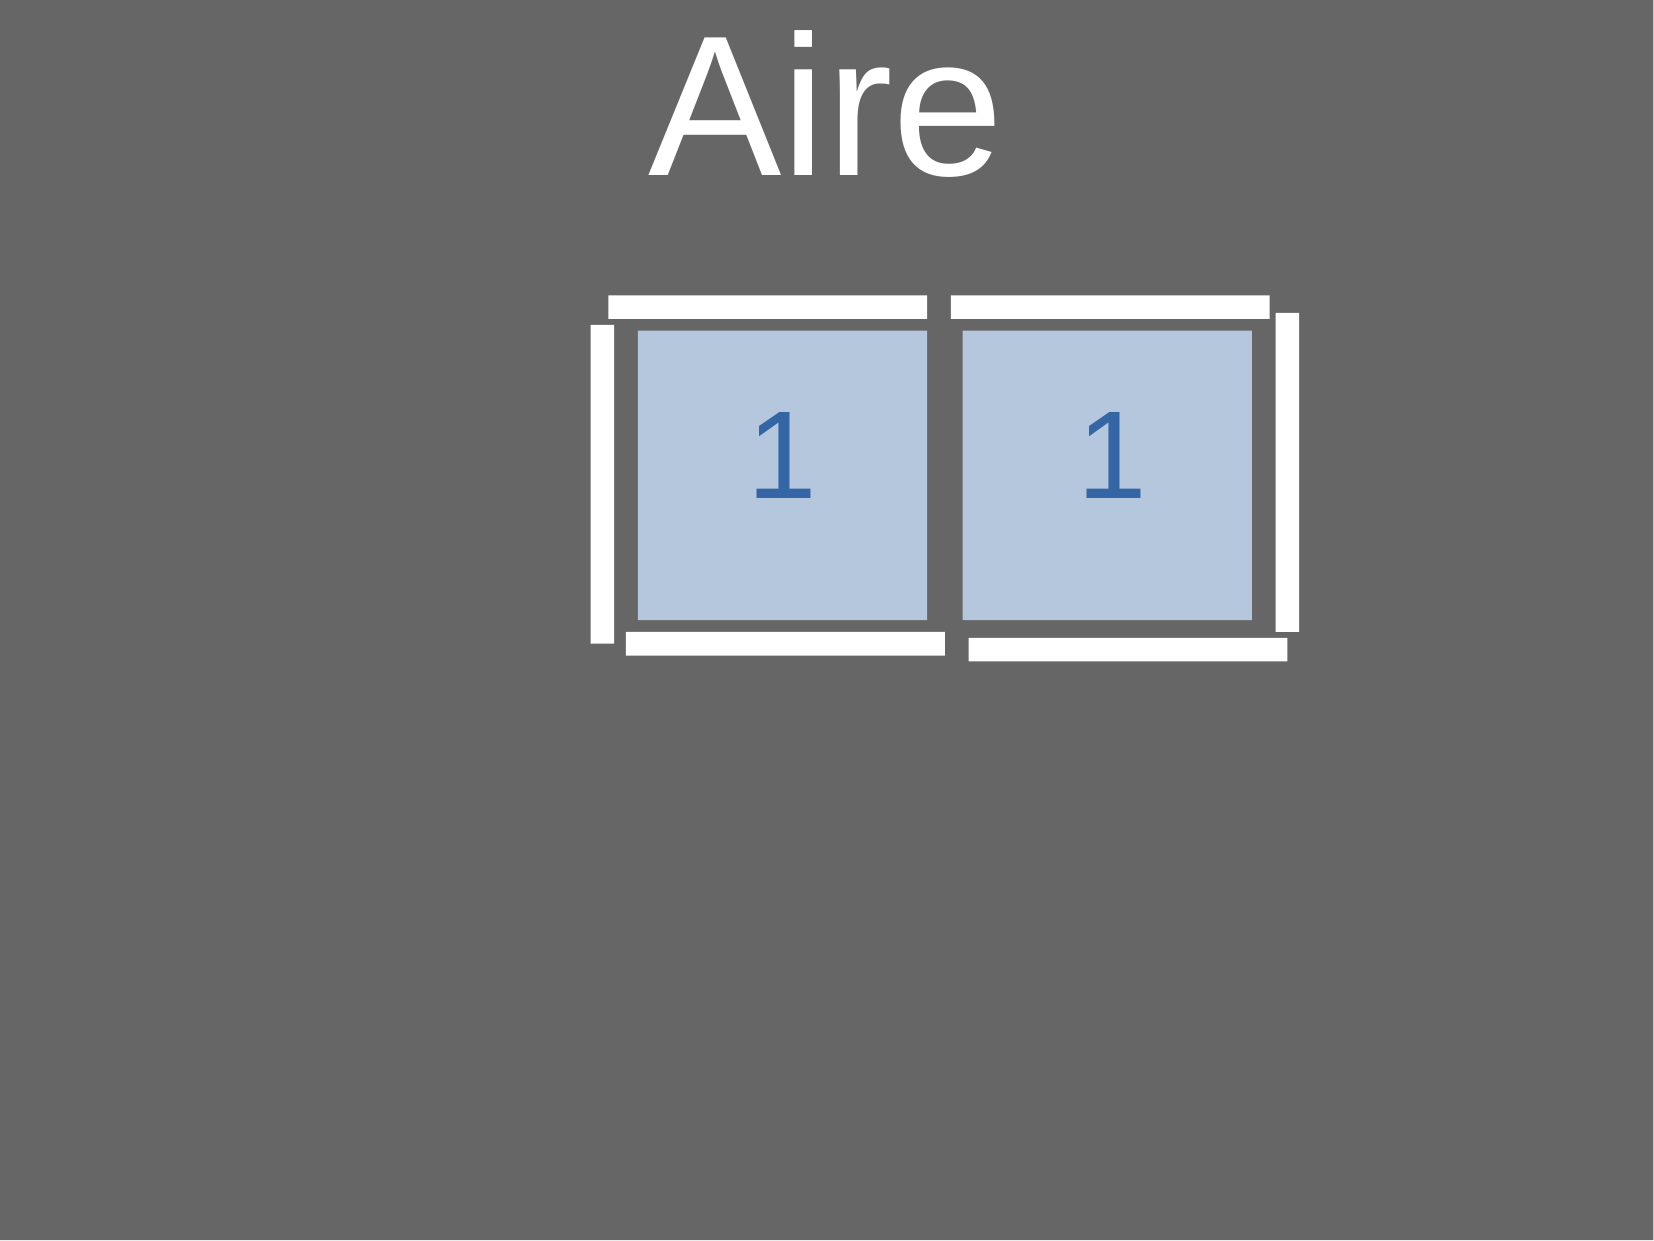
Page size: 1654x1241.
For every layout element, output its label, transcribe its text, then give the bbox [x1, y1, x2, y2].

text_box [0, 0, 1654, 1241]
text_box 1 [732, 377, 832, 533]
title Aire [353, 0, 1300, 237]
text_box 1 [1062, 377, 1163, 533]
